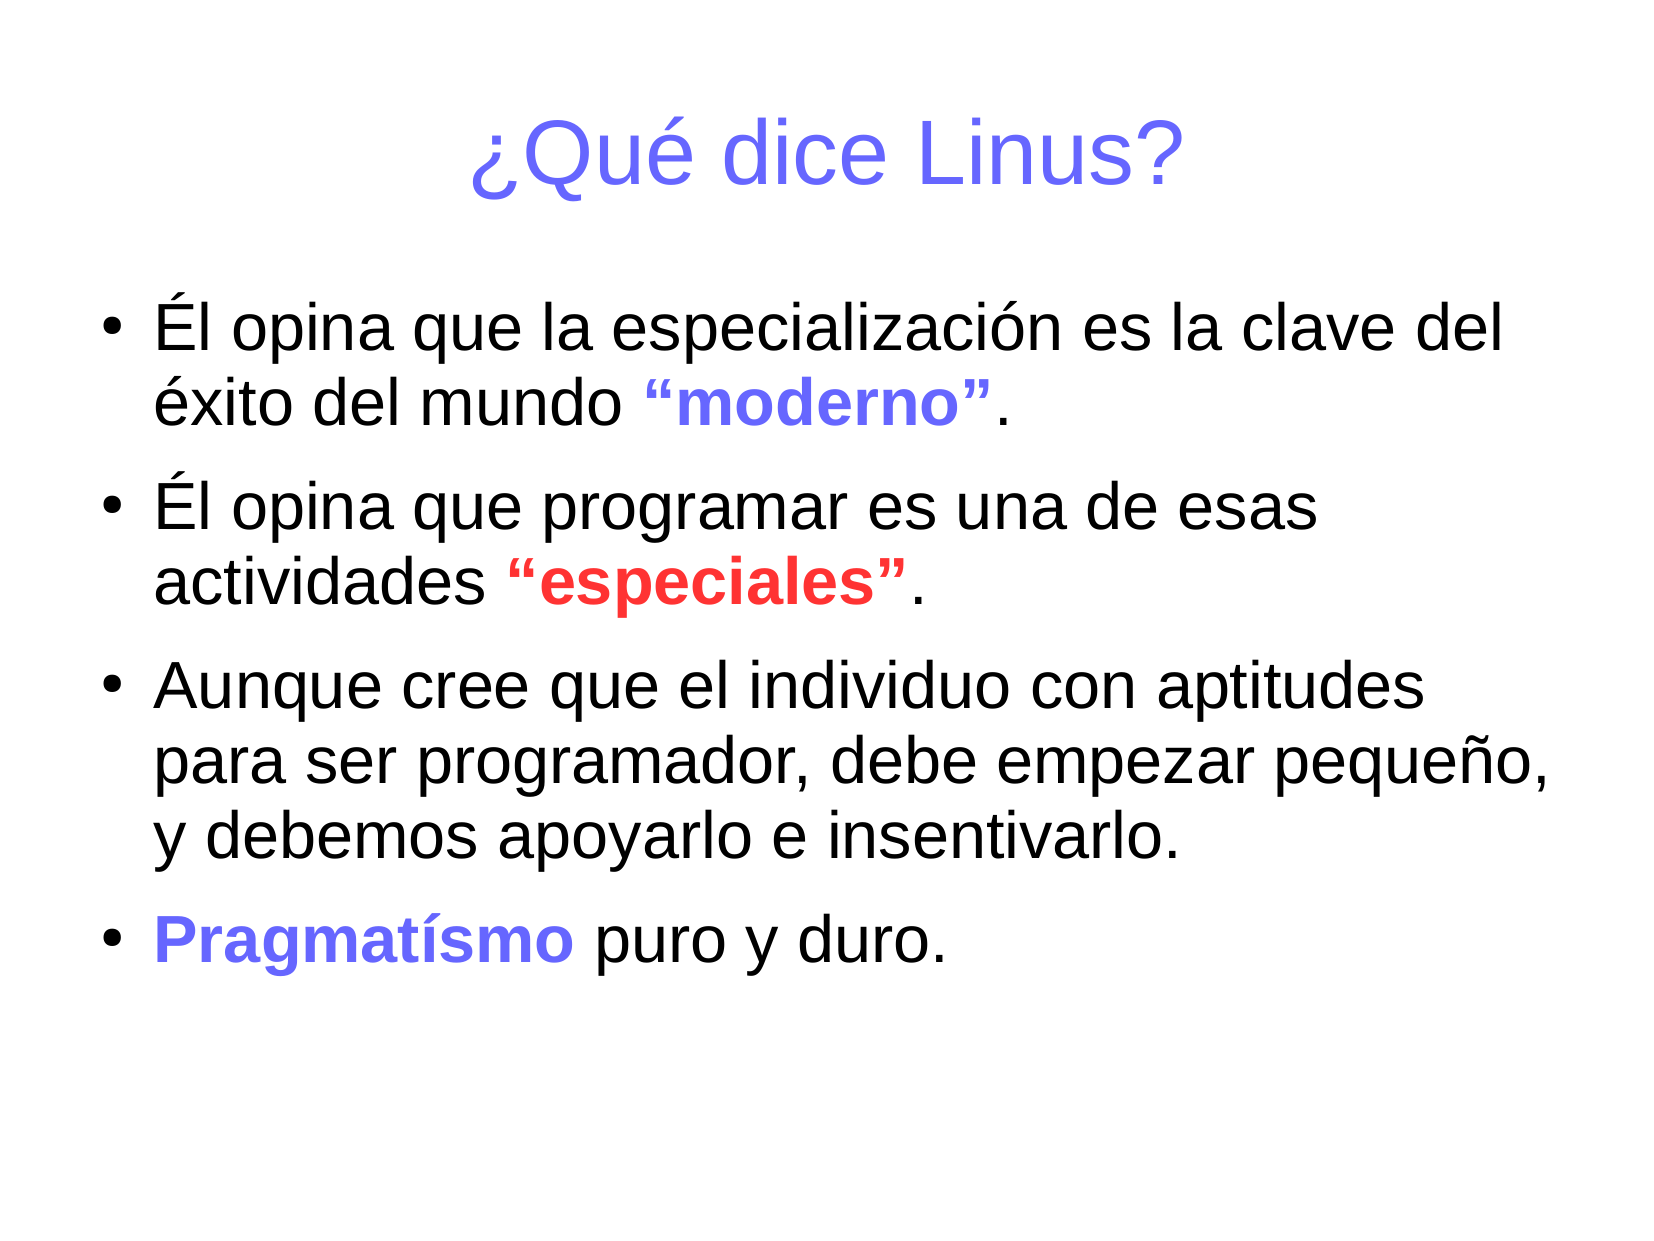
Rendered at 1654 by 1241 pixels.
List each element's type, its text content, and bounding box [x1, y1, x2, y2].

list Él opina que la especialización es la clave del éxito del mundo “moderno”. Él opina que programar es una de esas actividades “especiales”. Aunque cree que el individuo con aptitudes para ser programador, debe empezar pequeño, y debemos apoyarlo e insentivarlo. Pragmatísmo puro y duro. [82, 290, 1571, 1010]
title ¿Qué dice Linus? [82, 49, 1571, 257]
